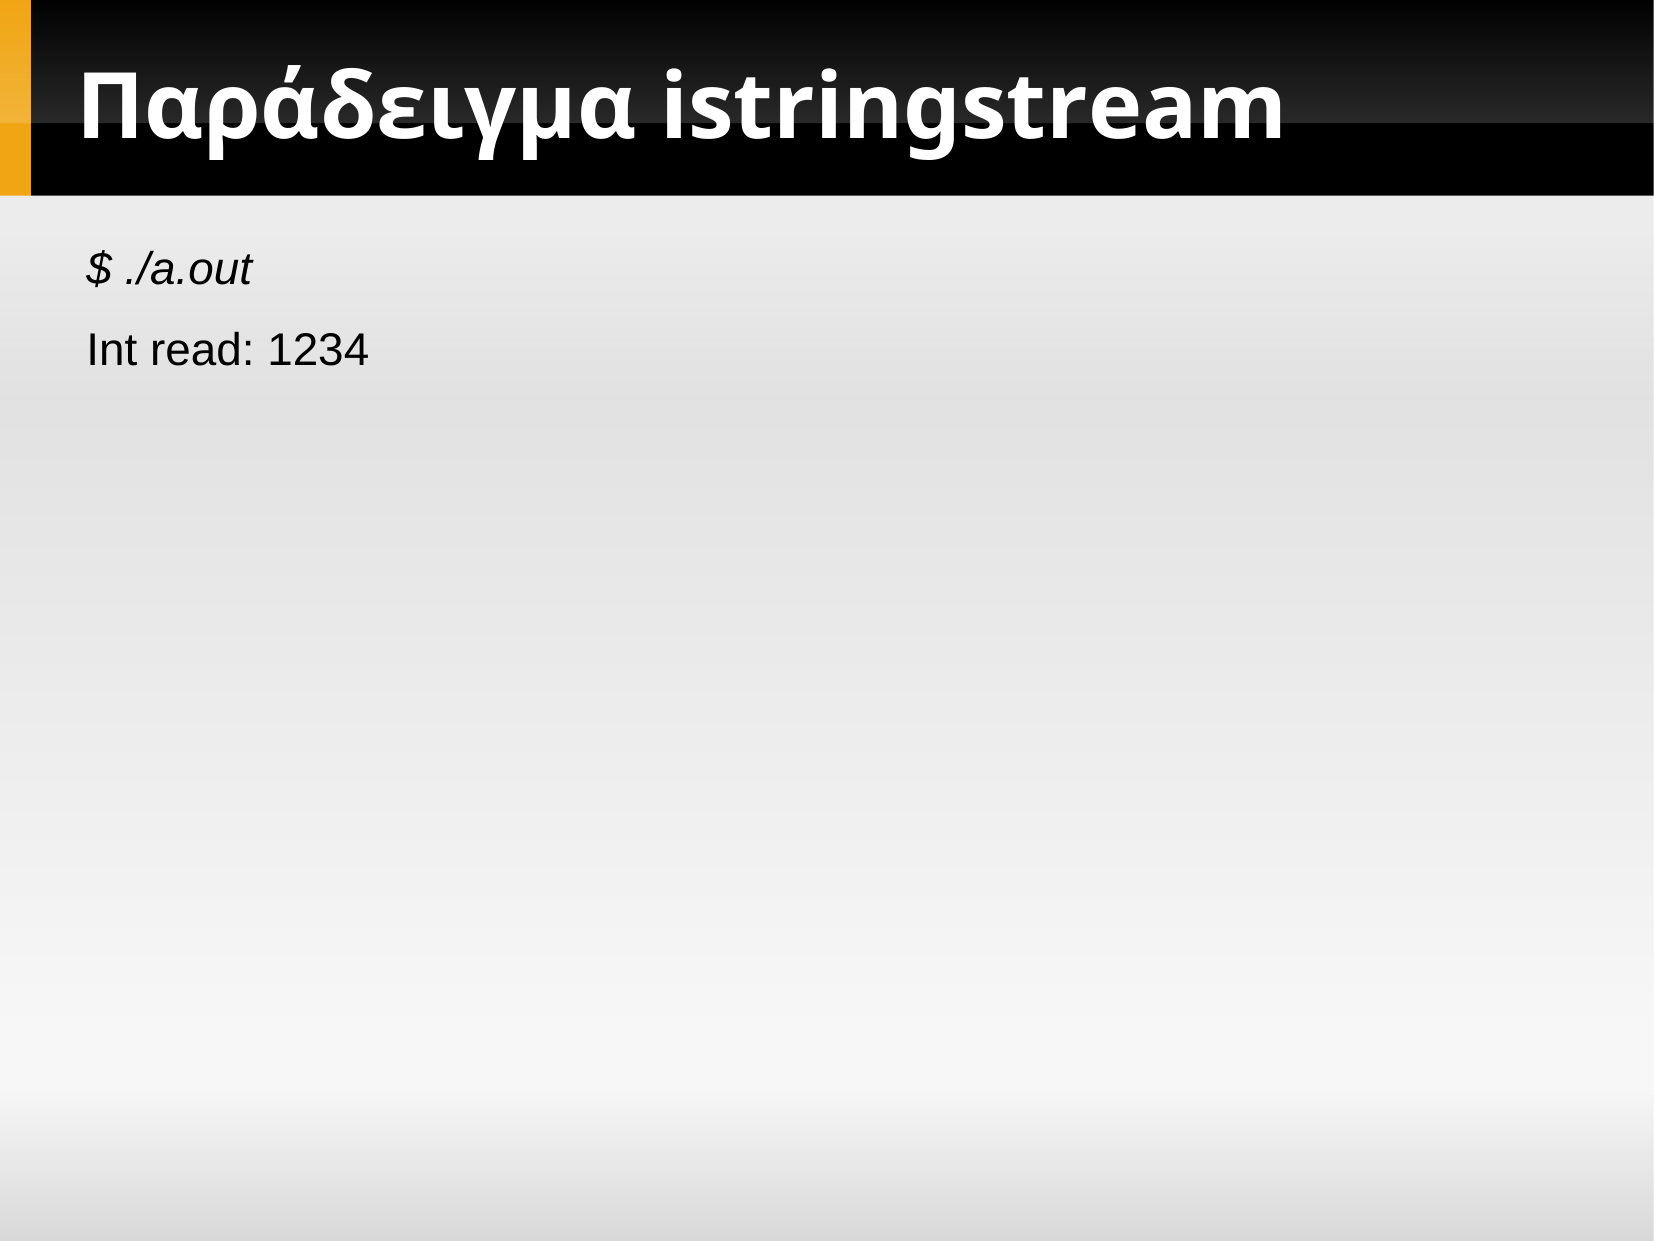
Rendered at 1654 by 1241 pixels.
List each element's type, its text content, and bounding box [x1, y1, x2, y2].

list $ ./a.out Int read: 1234 [75, 243, 1651, 1047]
picture [0, 0, 1654, 1241]
title Παράδειγμα istringstream [76, 0, 1565, 208]
